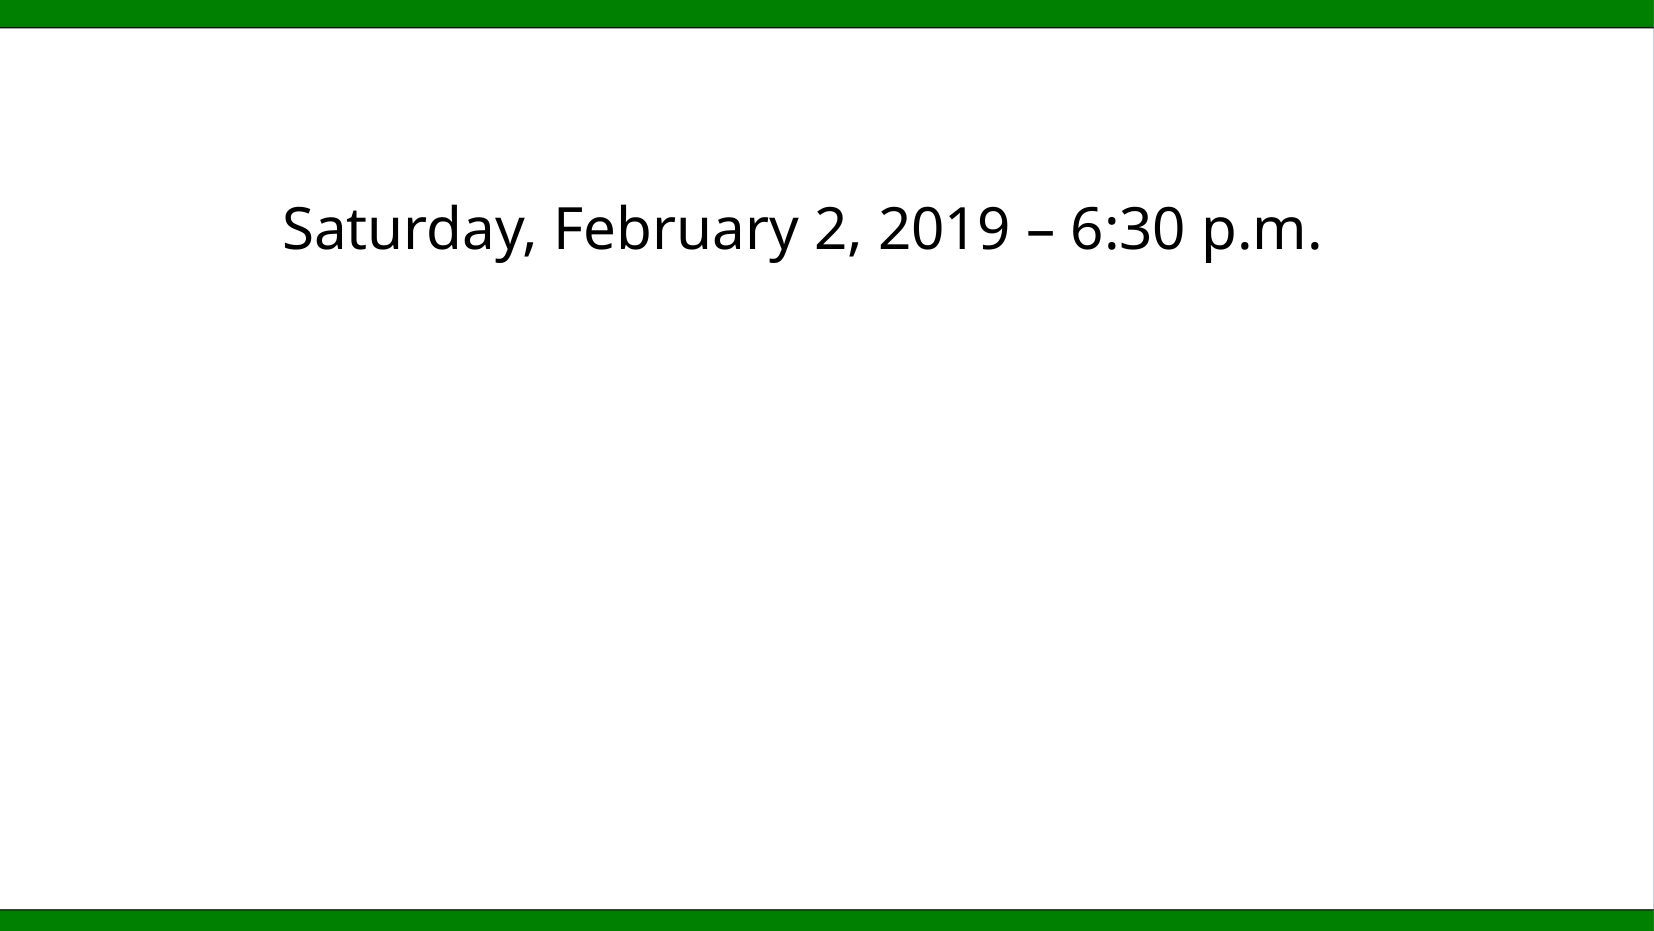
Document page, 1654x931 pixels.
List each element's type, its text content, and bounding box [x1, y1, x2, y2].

picture [0, 0, 1654, 931]
text_box Saturday, February 2, 2019 – 6:30 p.m. [165, 180, 1441, 273]
